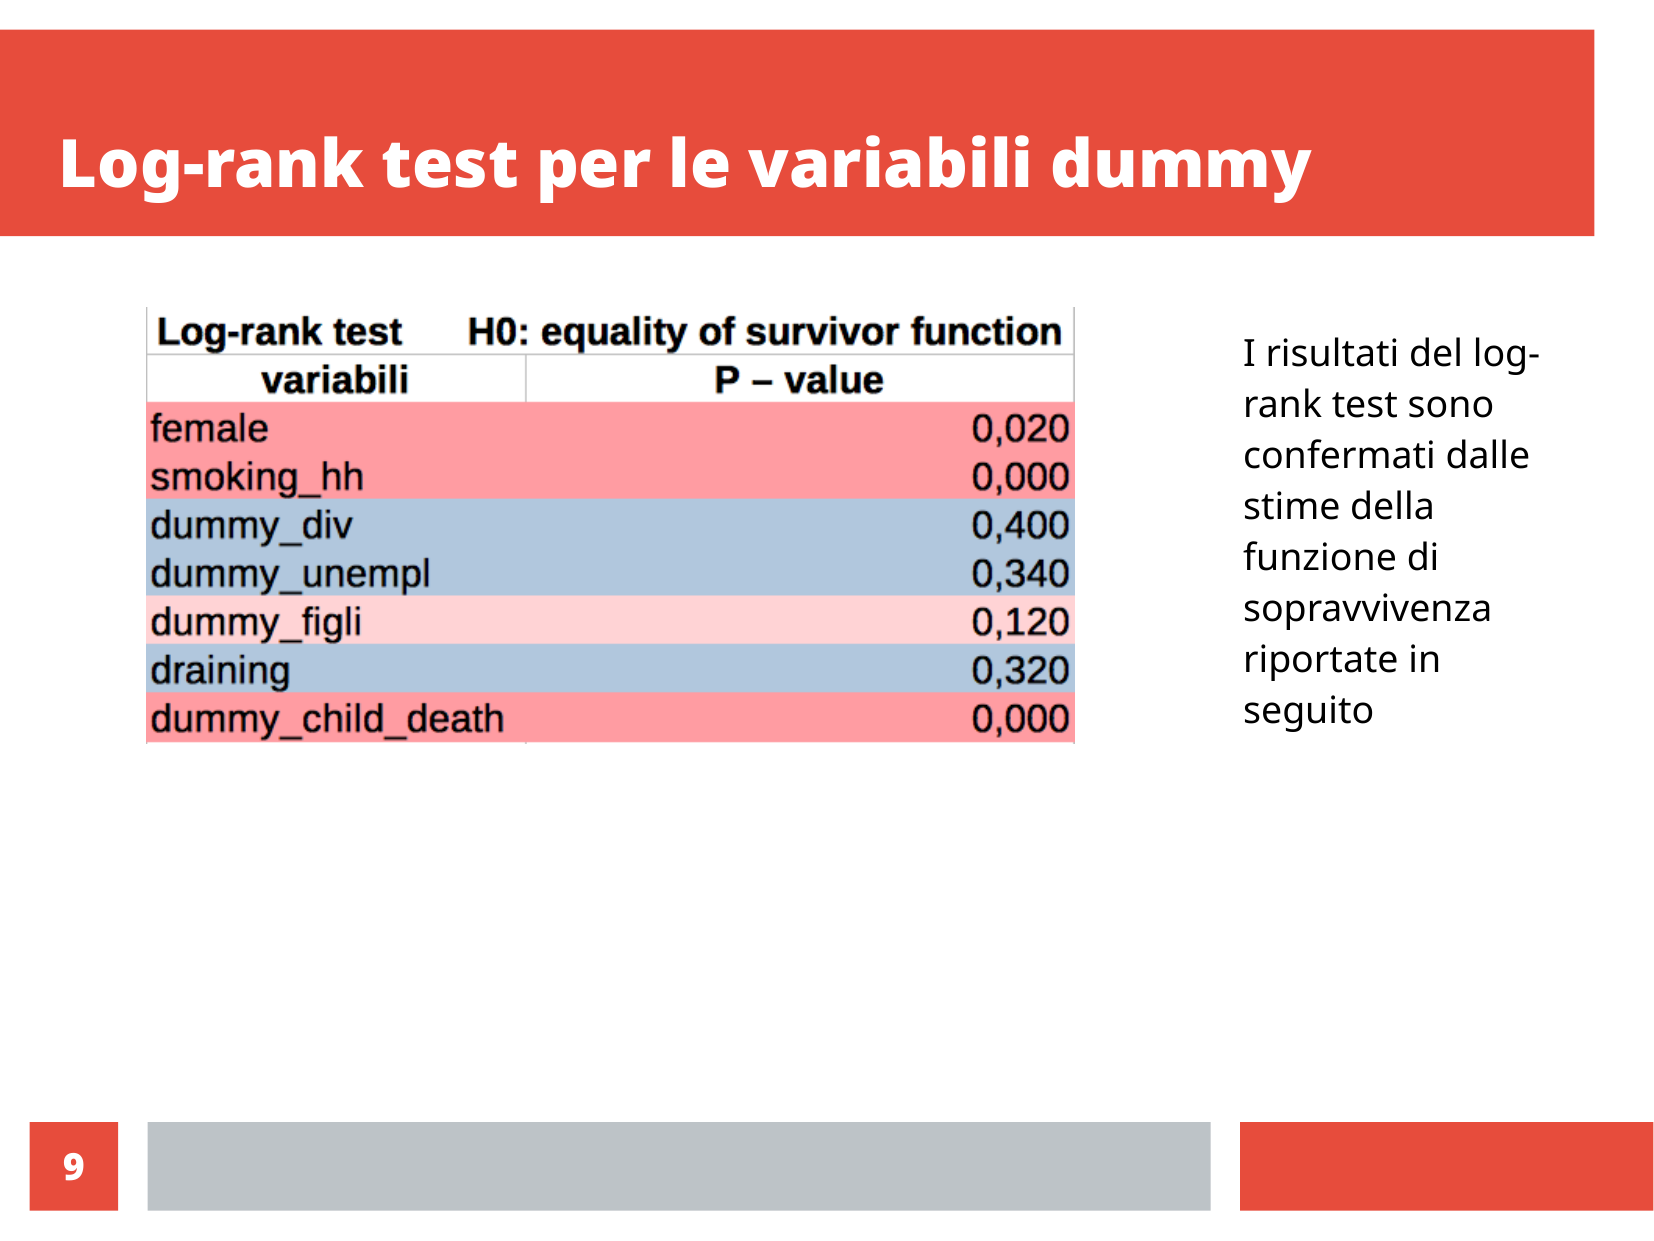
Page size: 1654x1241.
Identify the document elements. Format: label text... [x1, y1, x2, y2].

title Log-rank test per le variabili dummy [59, 59, 1595, 207]
picture [146, 307, 1075, 745]
text_box I risultati del log-rank test sono confermati dalle stime della funzione di sopravvivenza riportate in seguito [1228, 318, 1595, 618]
